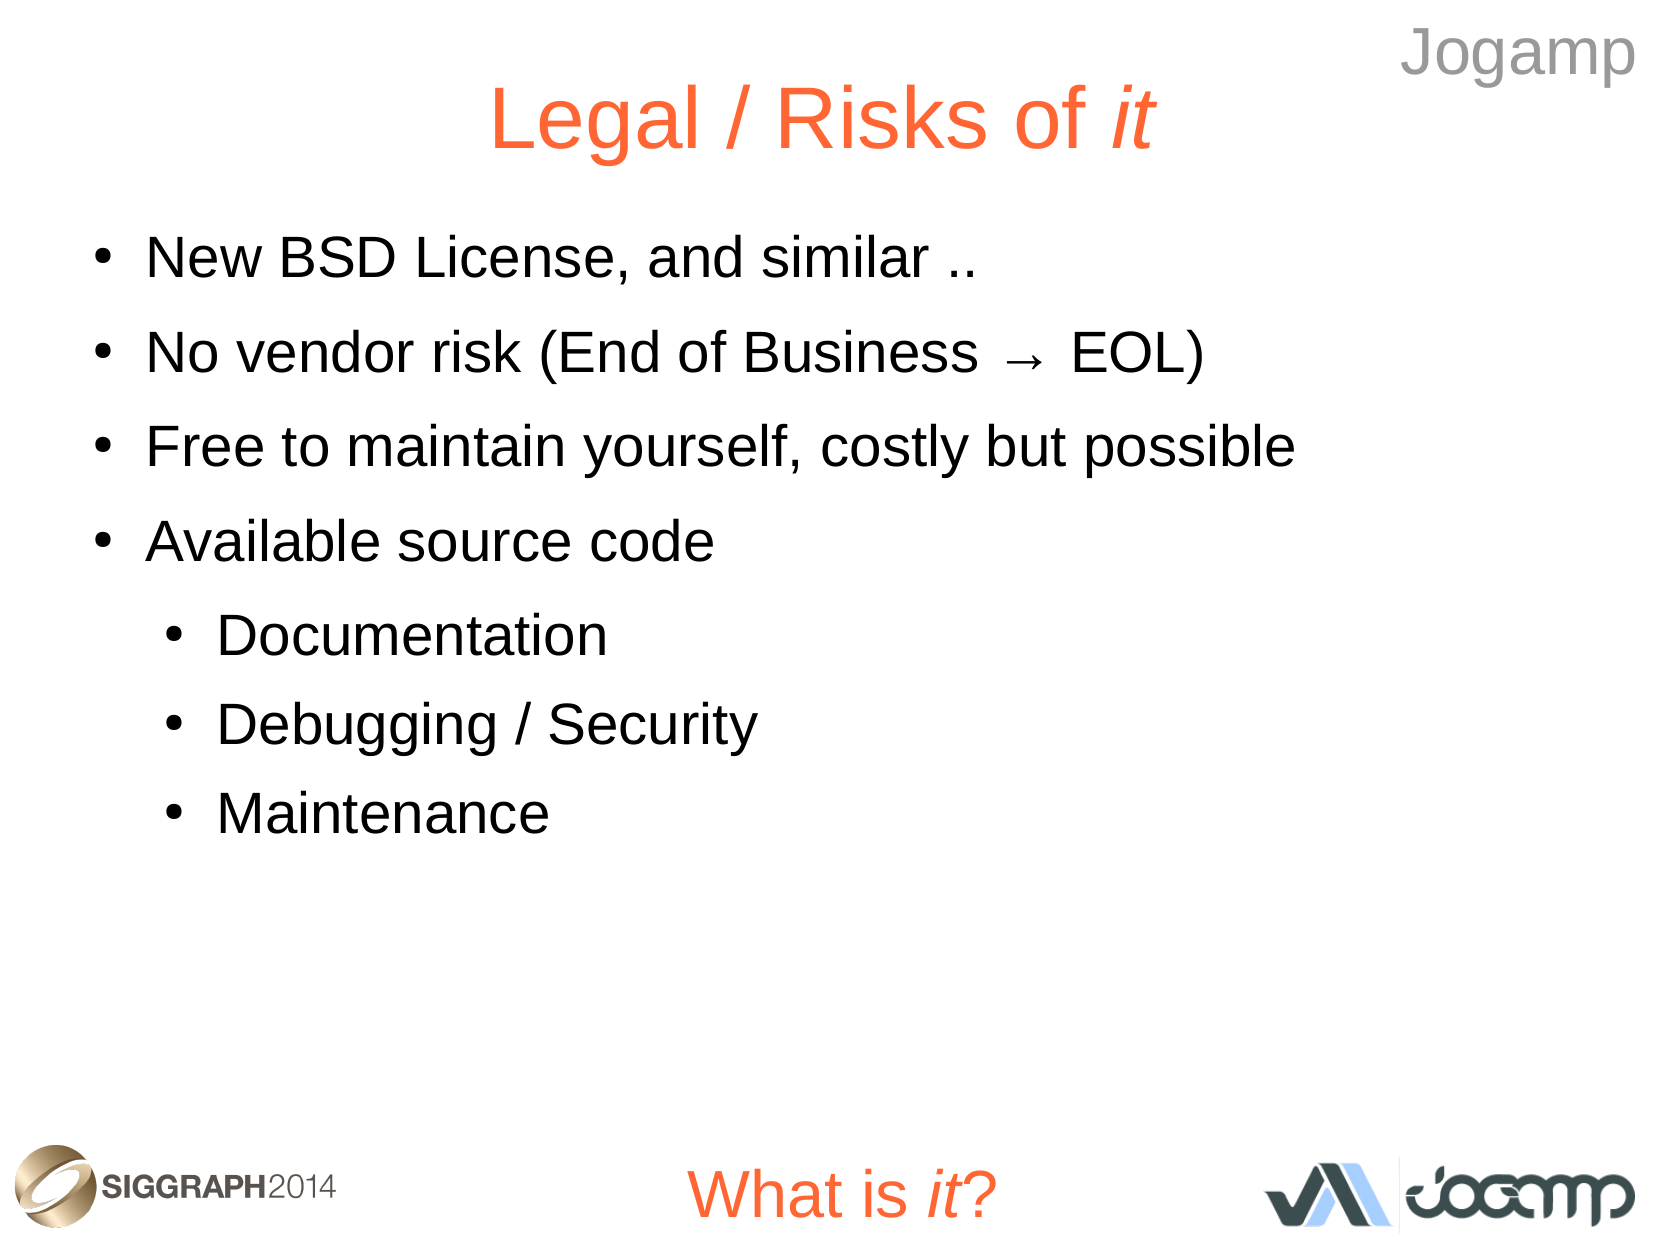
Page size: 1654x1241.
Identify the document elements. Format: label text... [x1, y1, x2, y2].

list New BSD License, and similar .. No vendor risk (End of Business → EOL) Free to maintain yourself, costly but possible Available source code Documentation Debugging / Security Maintenance [75, 225, 1571, 1109]
text_box What is it? [672, 1149, 1014, 1239]
picture [7, 1133, 343, 1239]
text_box Jogamp [1385, 6, 1654, 112]
picture [1262, 1157, 1635, 1233]
title Legal / Risks of it [68, 56, 1576, 181]
